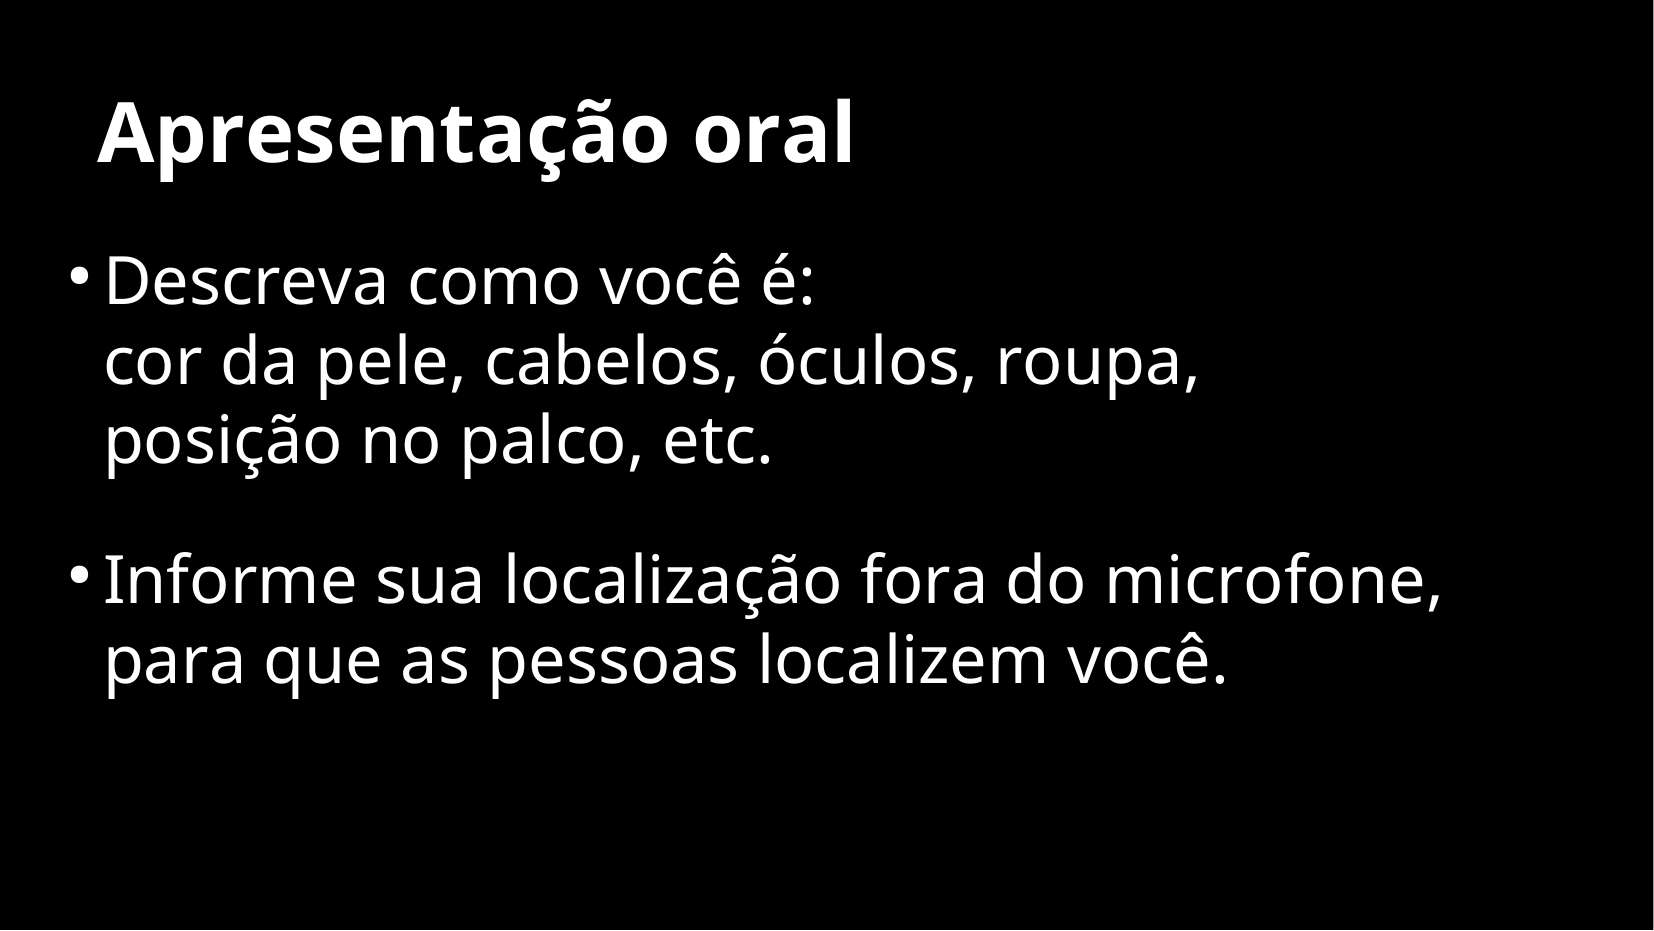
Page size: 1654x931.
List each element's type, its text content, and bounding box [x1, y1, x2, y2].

text_box Apresentação oral [82, 70, 1406, 130]
text_box Descreva como você é: cor da pele, cabelos, óculos, roupa, posição no palco, etc. Informe sua localização fora do microfone, para que as pessoas localizem você. [53, 230, 1465, 922]
